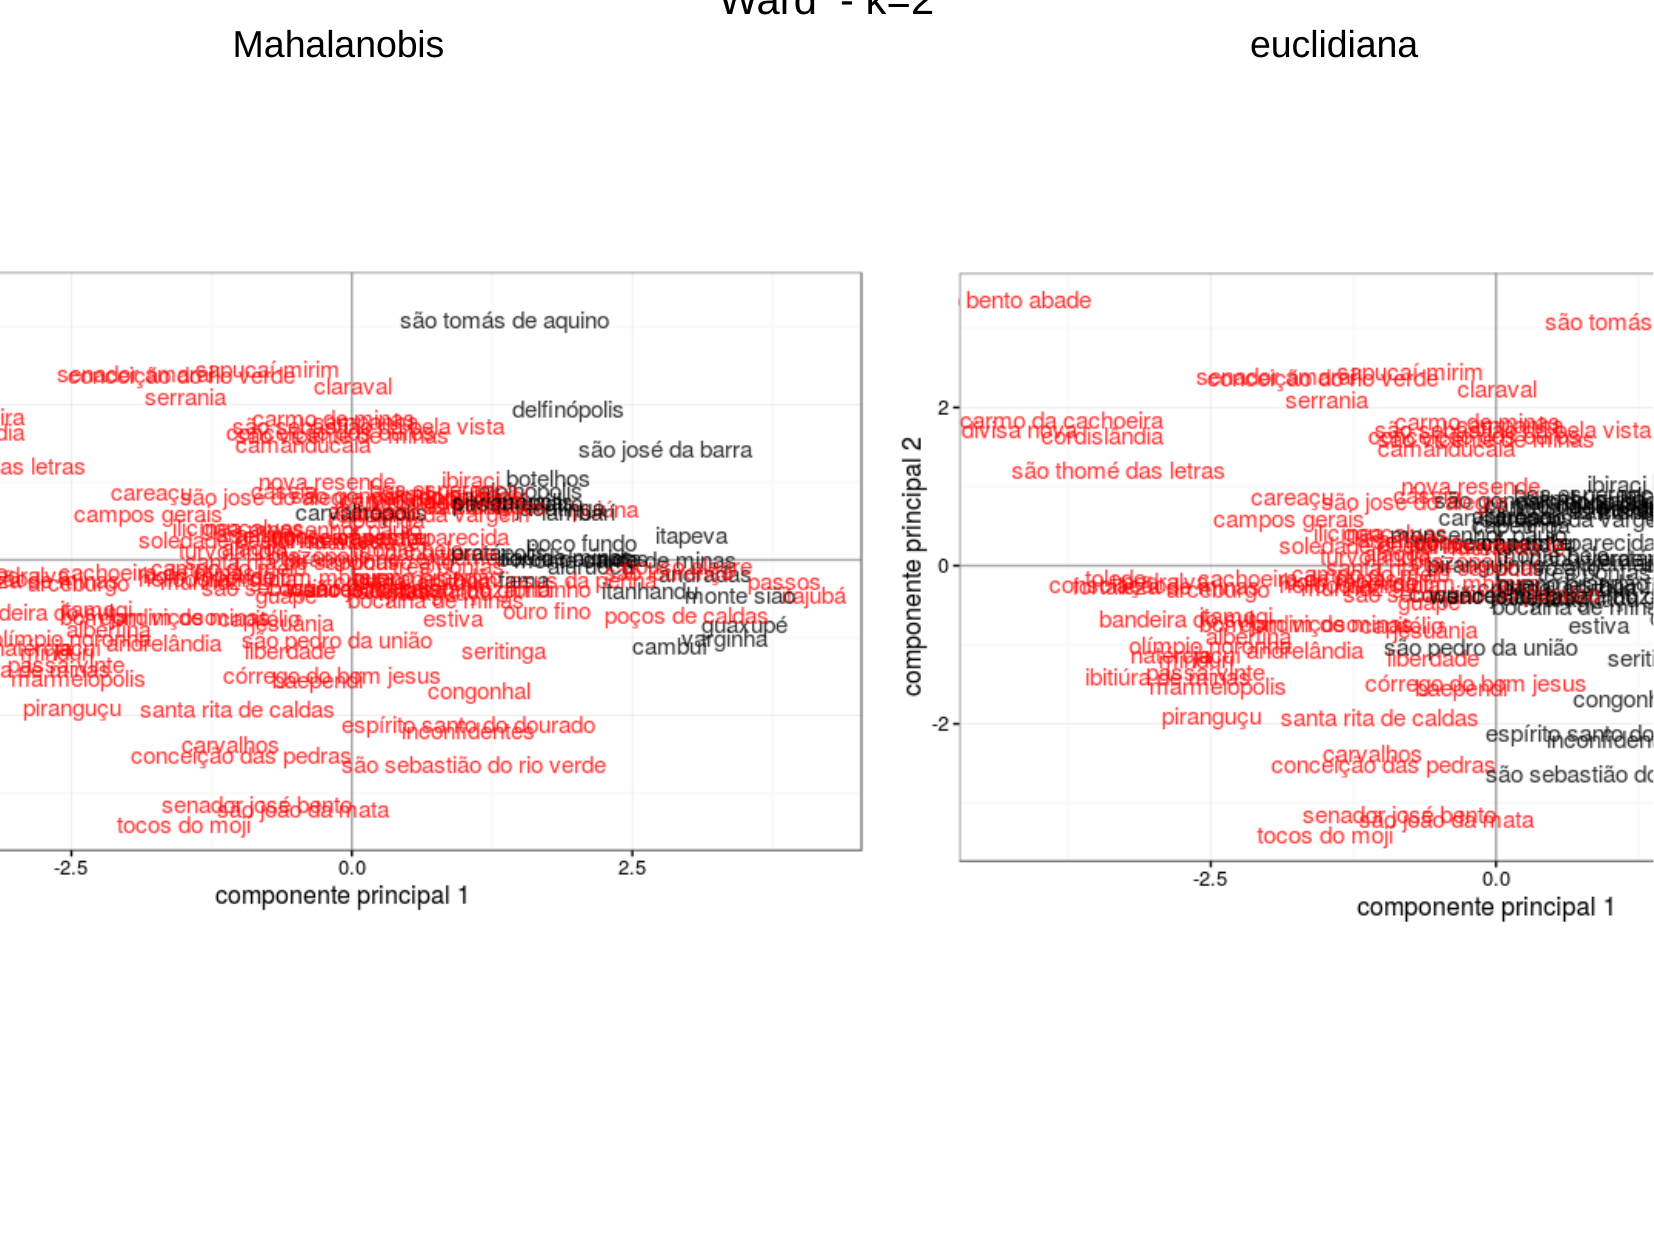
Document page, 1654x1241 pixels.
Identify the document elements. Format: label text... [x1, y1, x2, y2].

picture [885, 224, 1654, 933]
picture [0, 224, 874, 921]
title Ward - k=2 Mahalanobis euclidiana [82, 0, 1571, 125]
